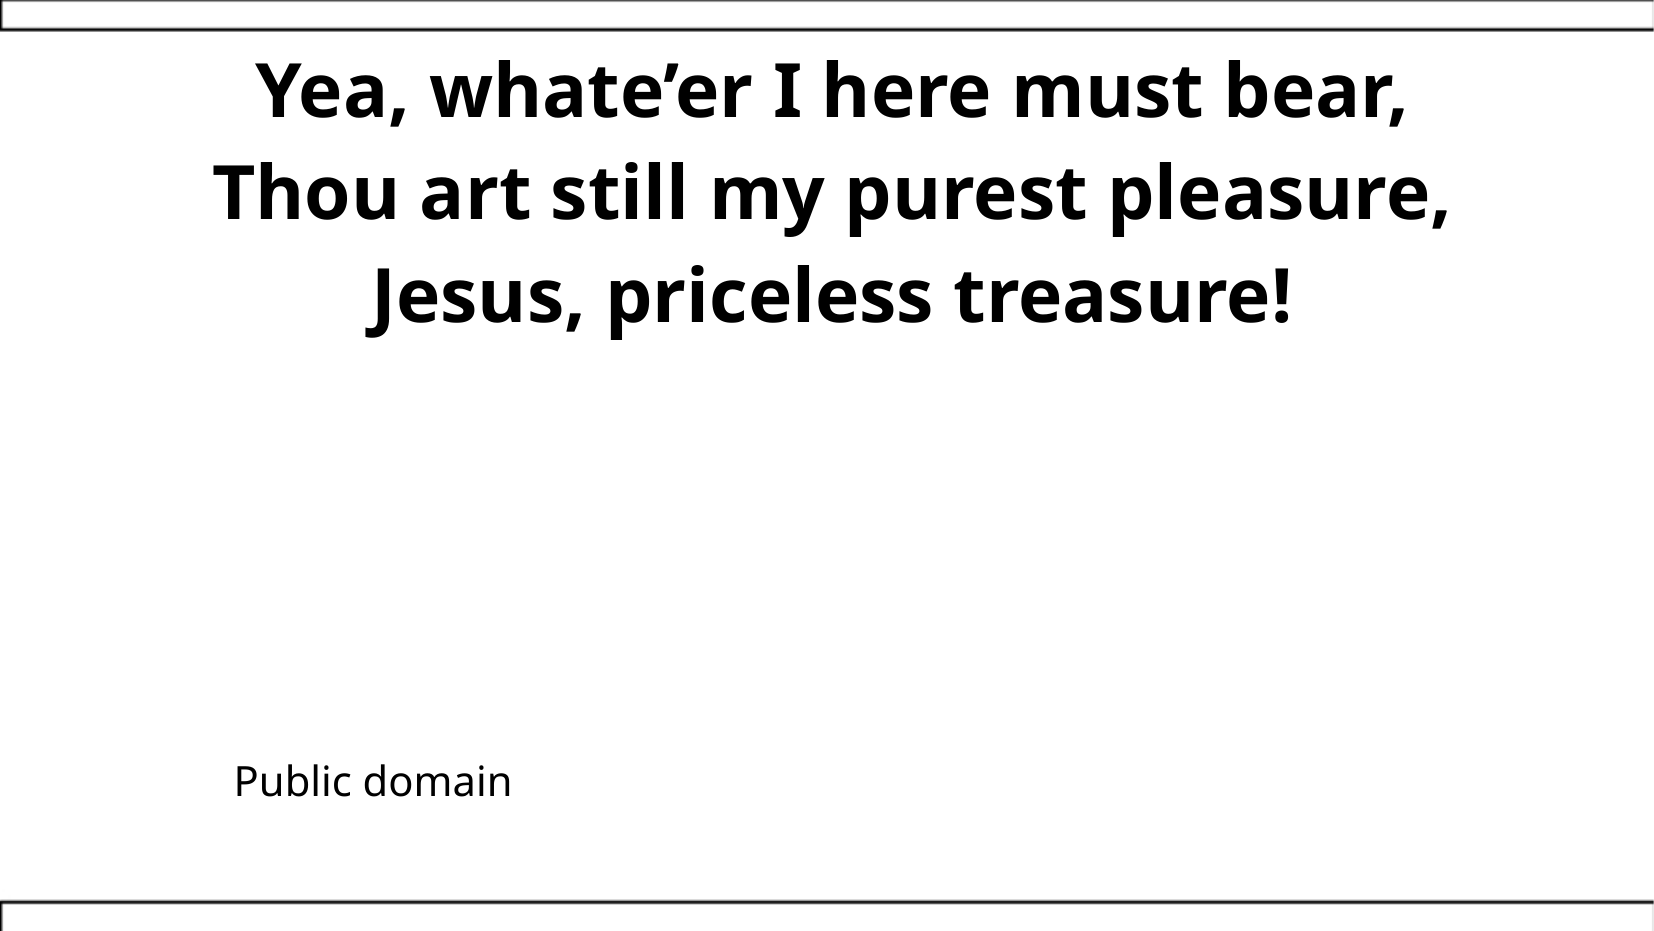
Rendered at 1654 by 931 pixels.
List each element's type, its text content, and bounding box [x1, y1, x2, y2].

text_box Yea, whate’er I here must bear, Thou art still my purest pleasure, Jesus, priceless treasure! Public domain [90, 30, 1576, 799]
picture [0, 0, 1654, 931]
